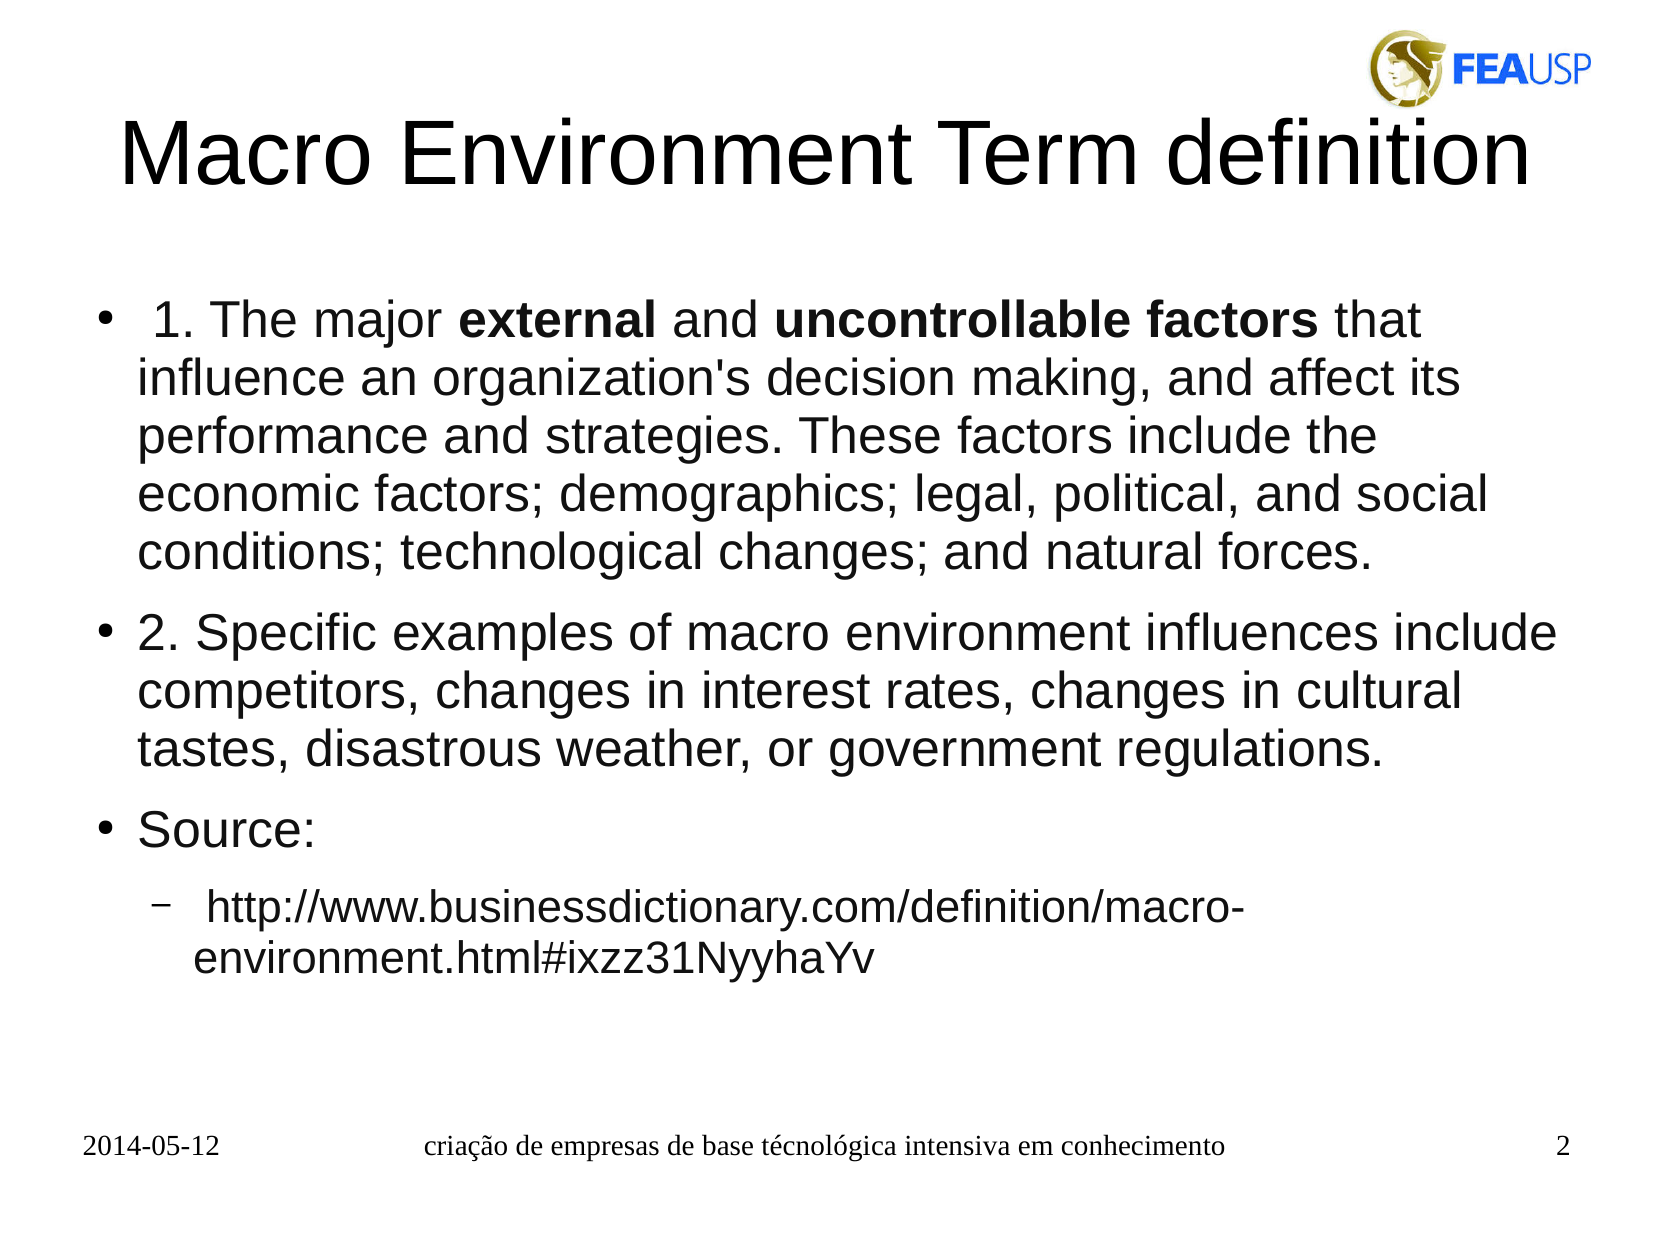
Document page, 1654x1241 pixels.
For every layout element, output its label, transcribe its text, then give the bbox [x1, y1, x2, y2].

picture [1366, 29, 1591, 110]
title Macro Environment Term definition [82, 49, 1571, 257]
list 1. The major external and uncontrollable factors that influence an organization's decision making, and affect its performance and strategies. These factors include the economic factors; demographics; legal, political, and social conditions; technological changes; and natural forces. 2. Specific examples of macro environment influences include competitors, changes in interest rates, changes in cultural tastes, disastrous weather, or government regulations. Source: http://www.businessdictionary.com/definition/macro-environment.html#ixzz31NyyhaYv [82, 290, 1571, 1010]
